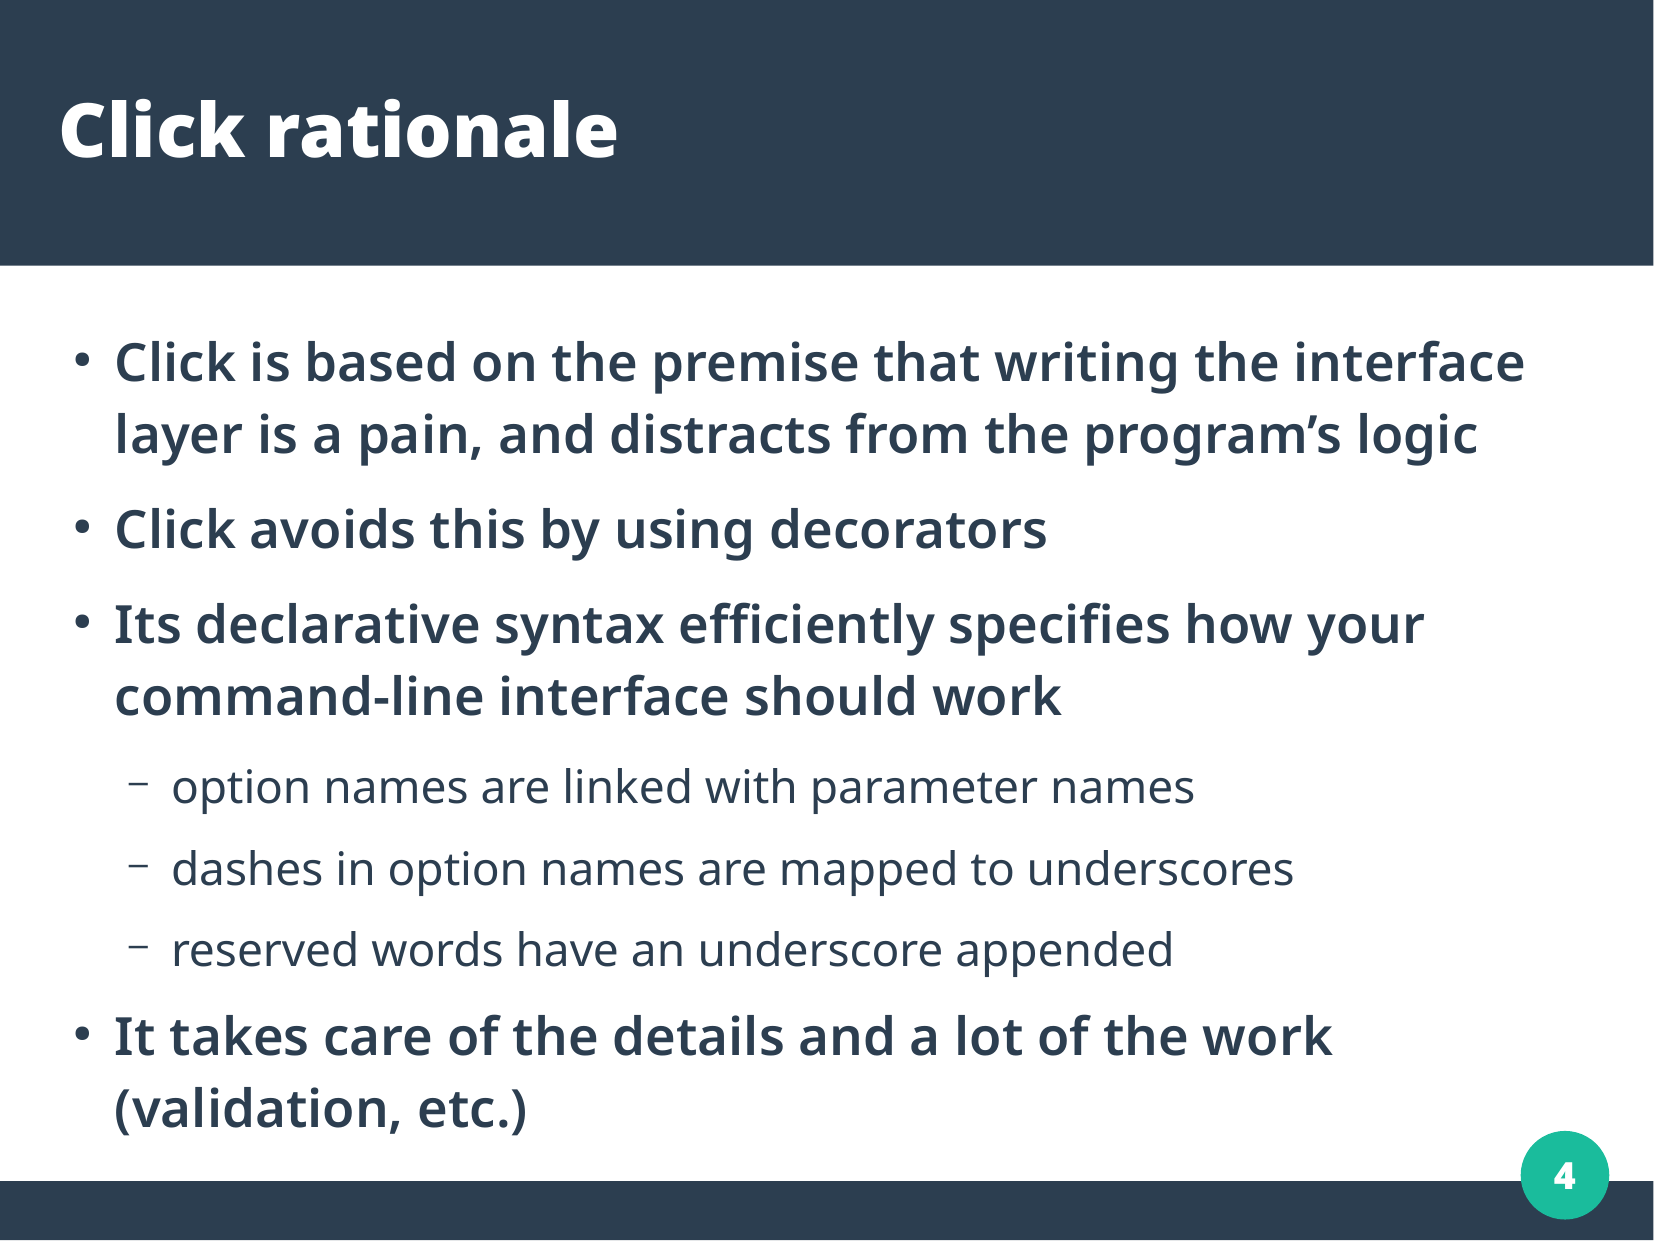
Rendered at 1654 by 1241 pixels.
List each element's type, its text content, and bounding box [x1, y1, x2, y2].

title Click rationale [59, 49, 1595, 207]
list Click is based on the premise that writing the interface layer is a pain, and distracts from the program’s logic Click avoids this by using decorators Its declarative syntax efficiently specifies how your command-line interface should work option names are linked with parameter names dashes in option names are mapped to underscores reserved words have an underscore appended It takes care of the details and a lot of the work (validation, etc.) [59, 324, 1595, 1152]
